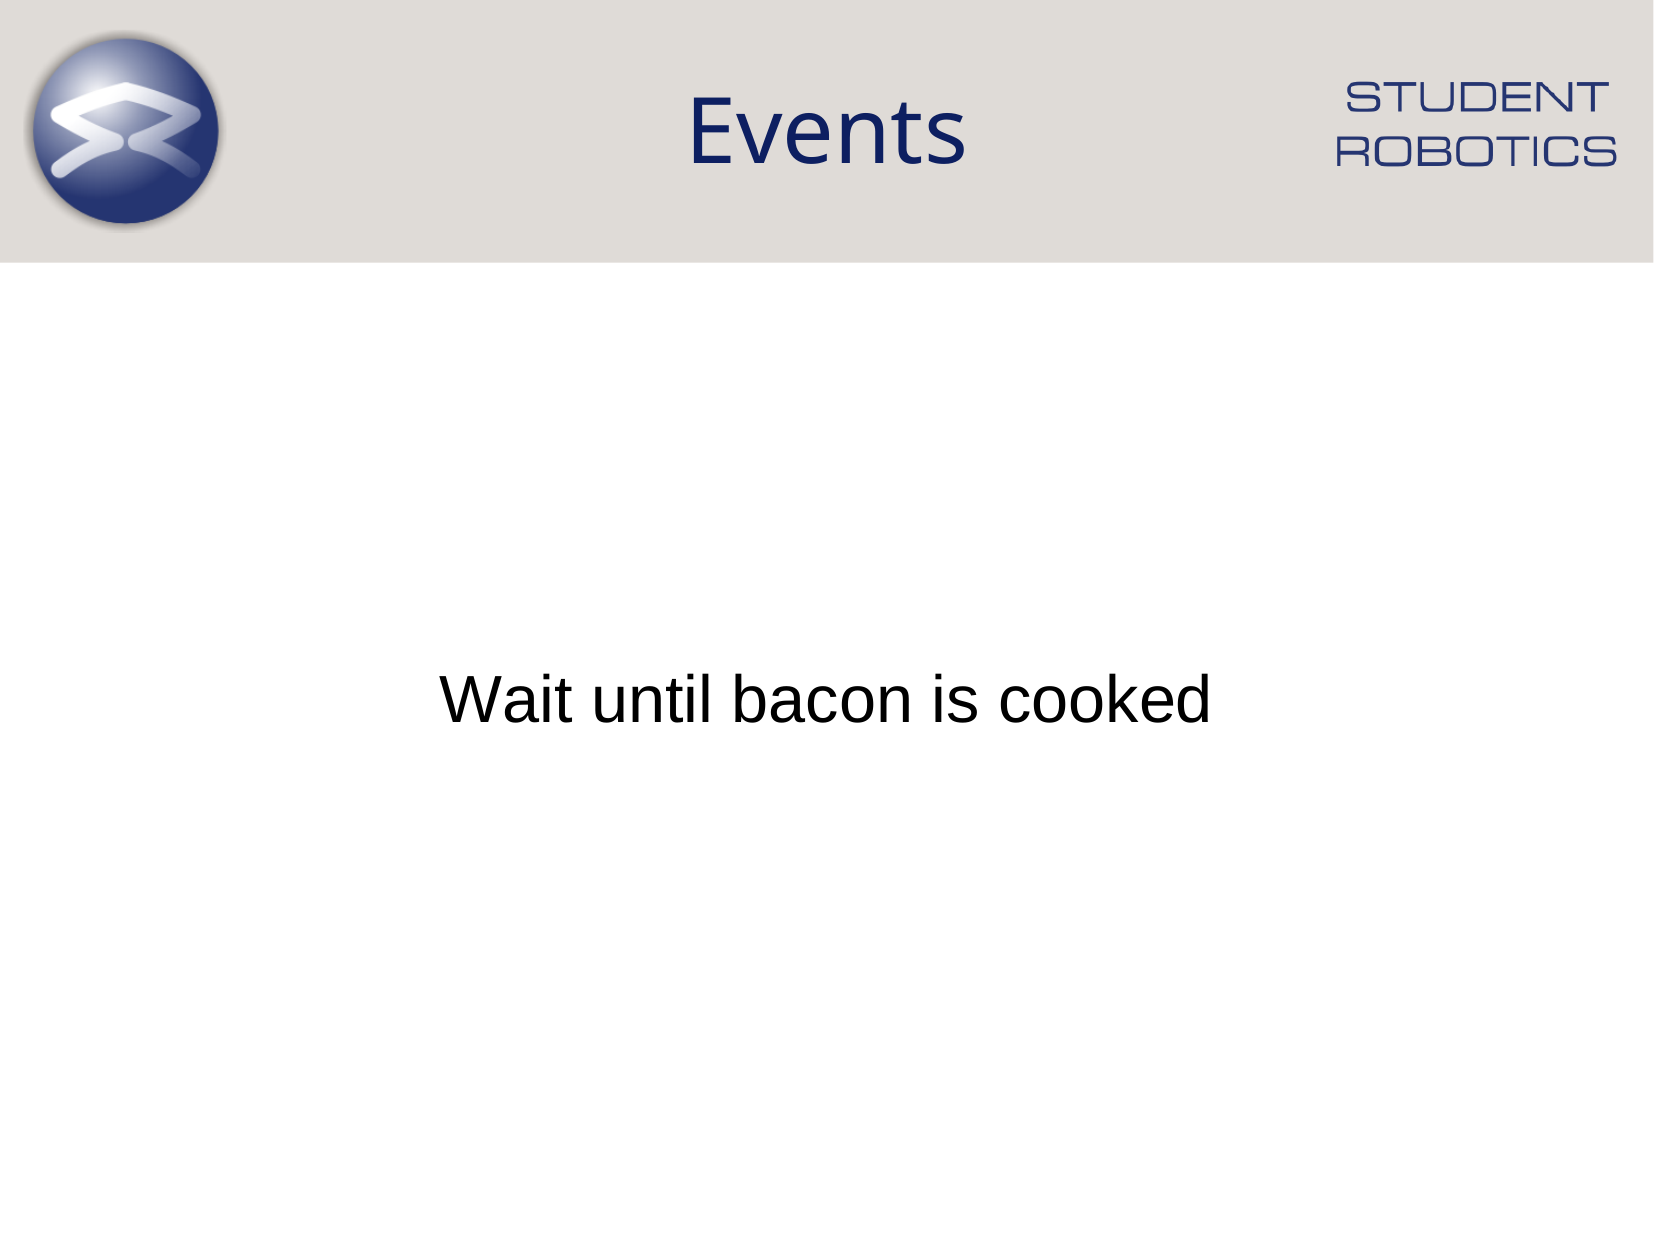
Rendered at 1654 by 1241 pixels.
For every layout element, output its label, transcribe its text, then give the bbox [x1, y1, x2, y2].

title Events [82, 0, 1571, 257]
picture [1571, 68, 1633, 174]
subtitle Wait until bacon is cooked [82, 297, 1571, 1102]
picture [9, 19, 82, 245]
